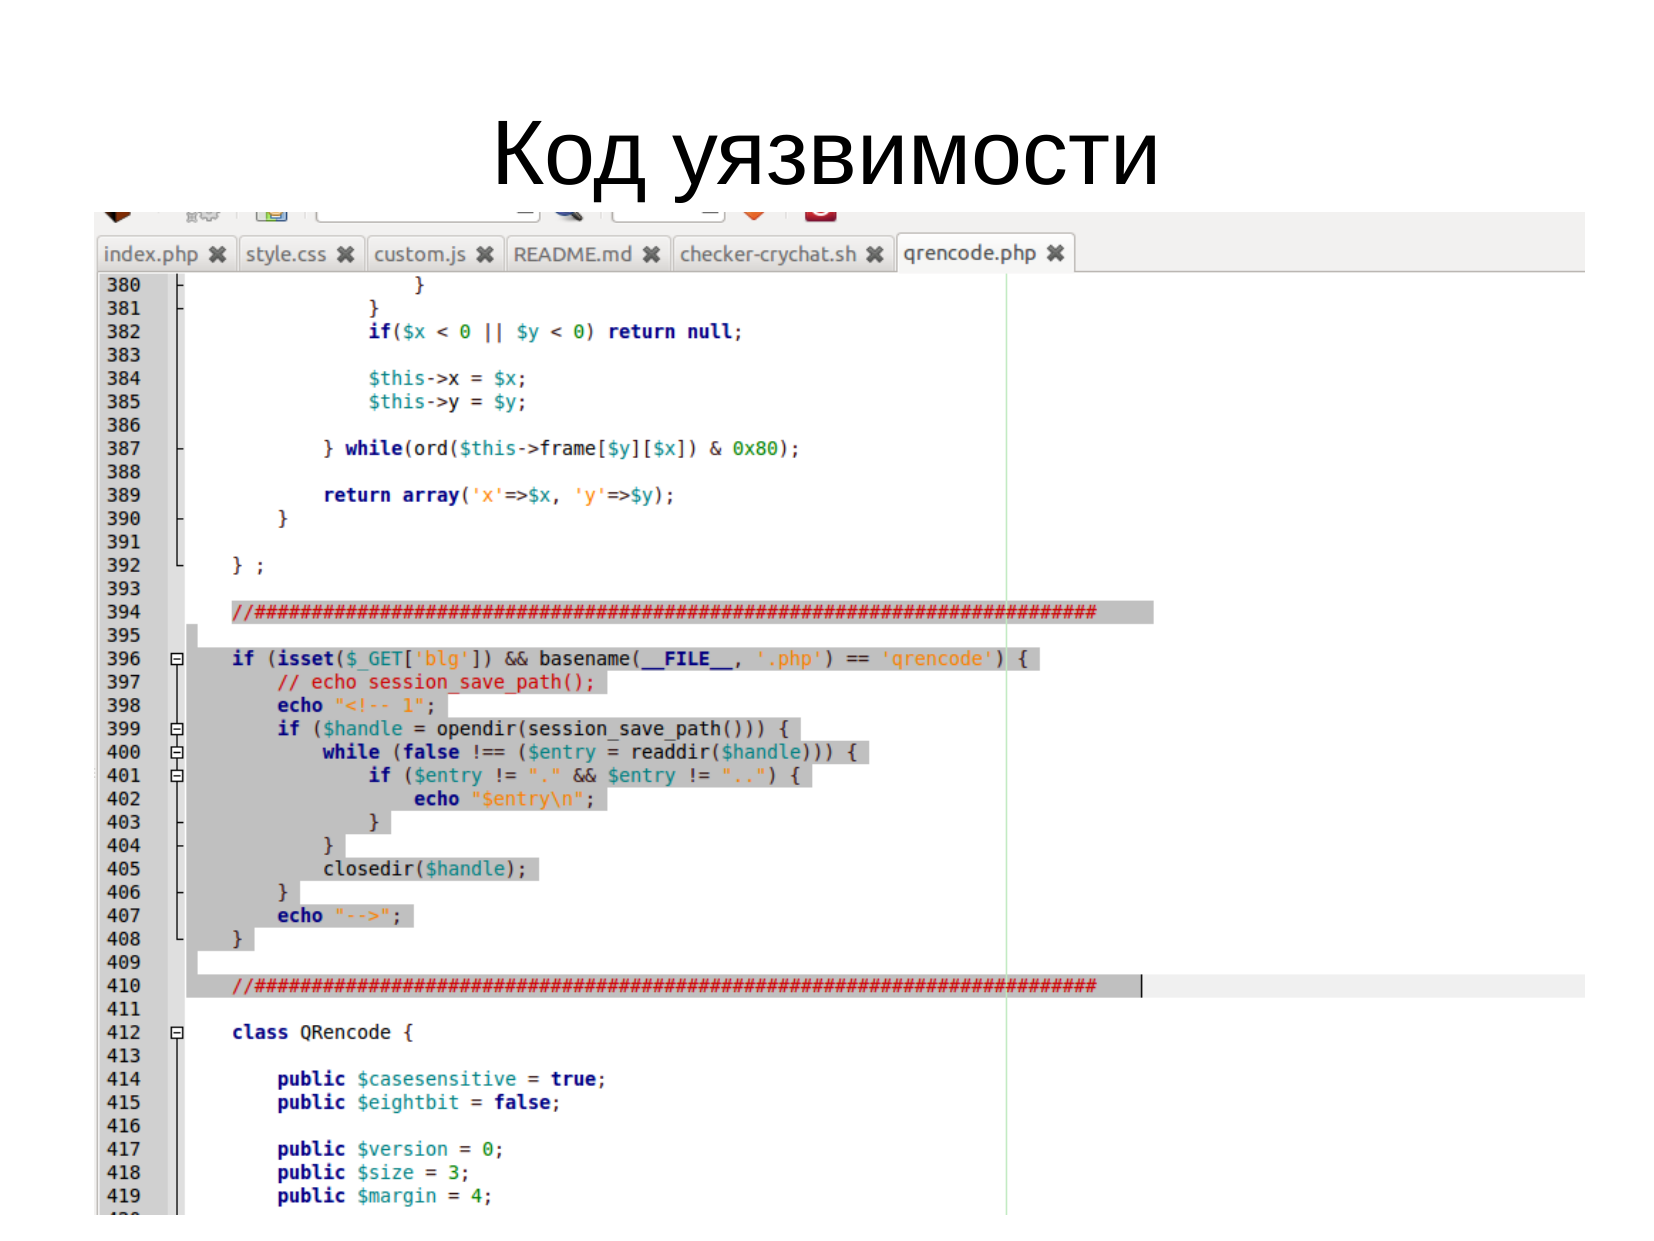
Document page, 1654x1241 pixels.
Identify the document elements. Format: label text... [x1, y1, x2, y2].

picture [94, 212, 1585, 1215]
title Код уязвимости [82, 49, 1571, 257]
